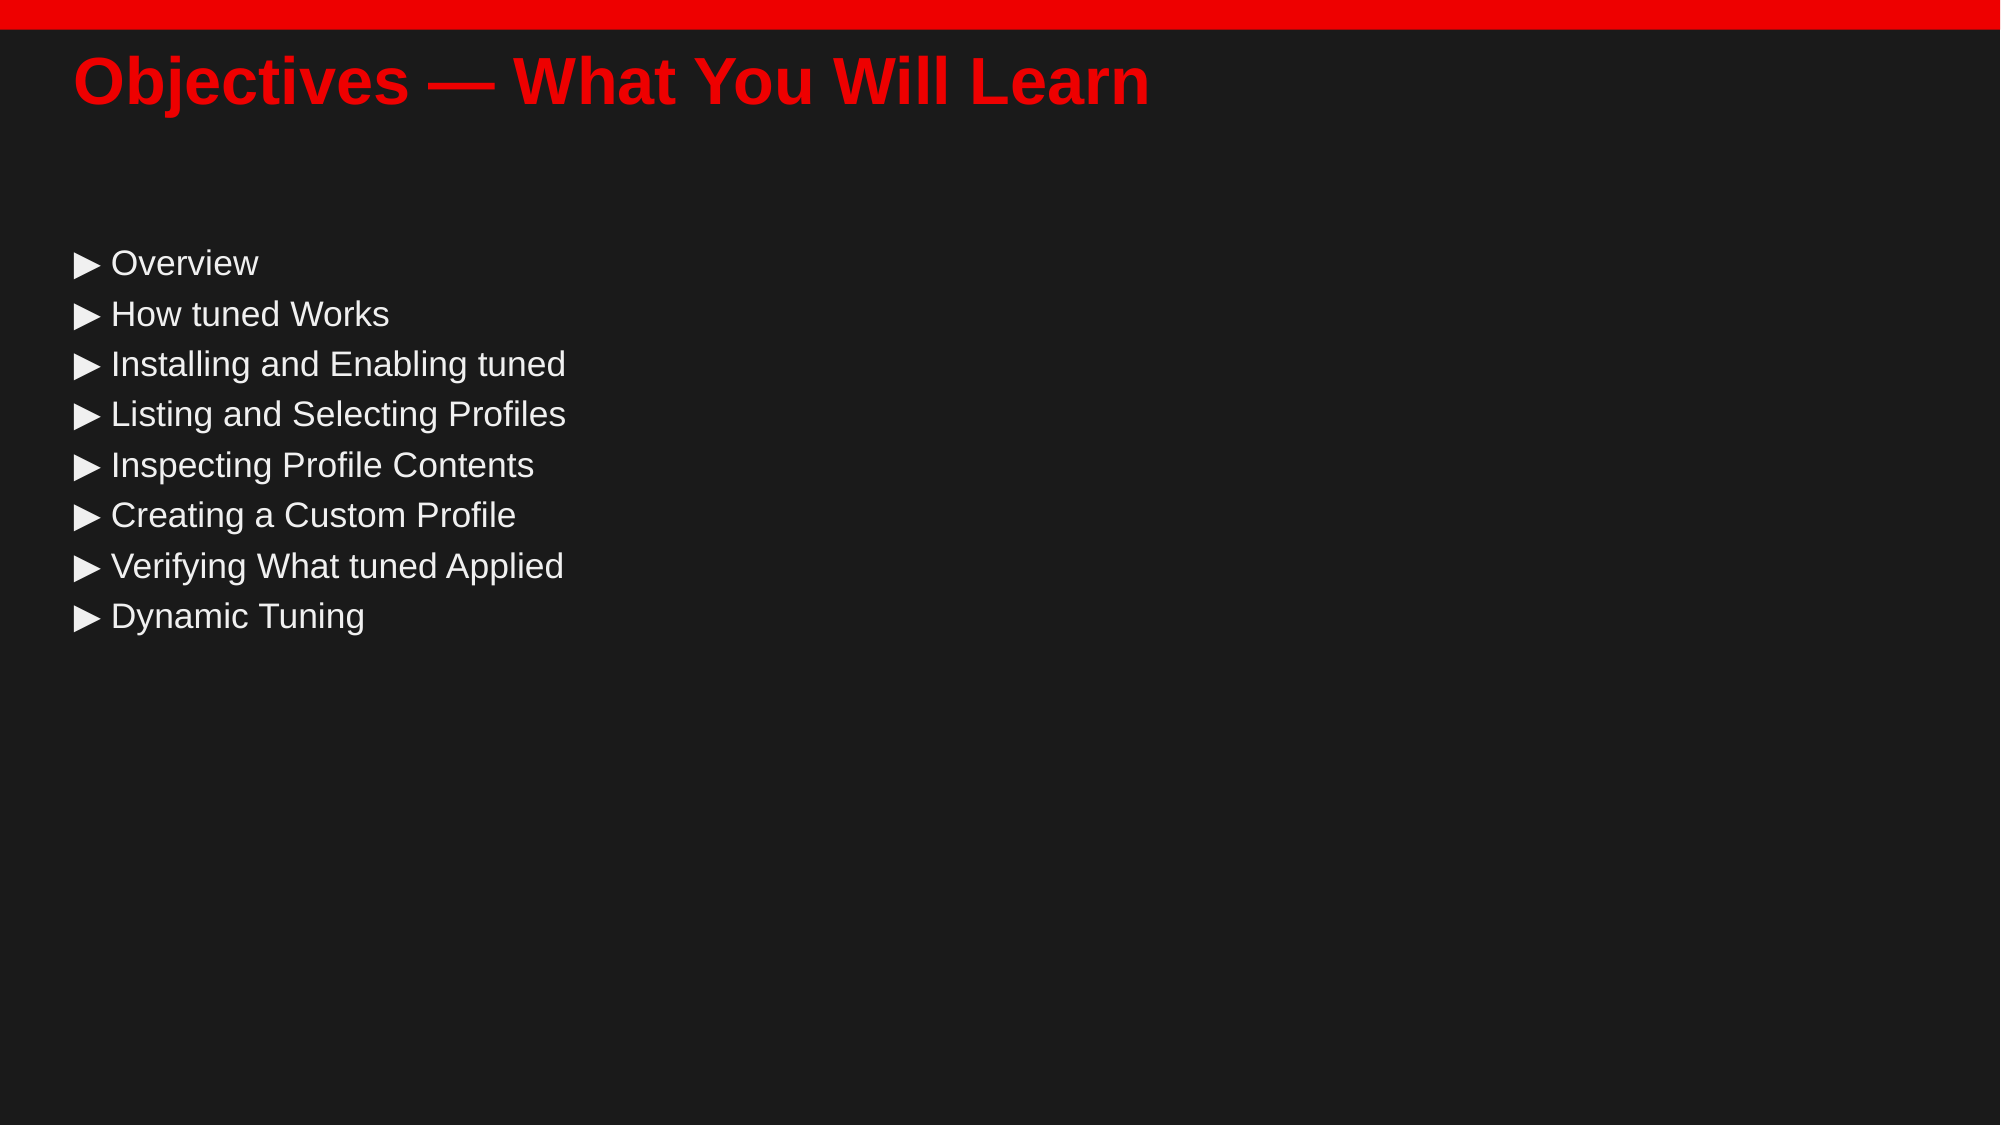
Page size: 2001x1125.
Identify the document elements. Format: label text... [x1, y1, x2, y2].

text_box [0, 0, 2001, 30]
text_box Objectives — What You Will Learn [59, 36, 1942, 208]
text_box ▶ Overview ▶ How tuned Works ▶ Installing and Enabling tuned ▶ Listing and Selecting Profiles ▶ Inspecting Profile Contents ▶ Creating a Custom Profile ▶ Verifying What tuned Applied ▶ Dynamic Tuning [59, 236, 1942, 1037]
